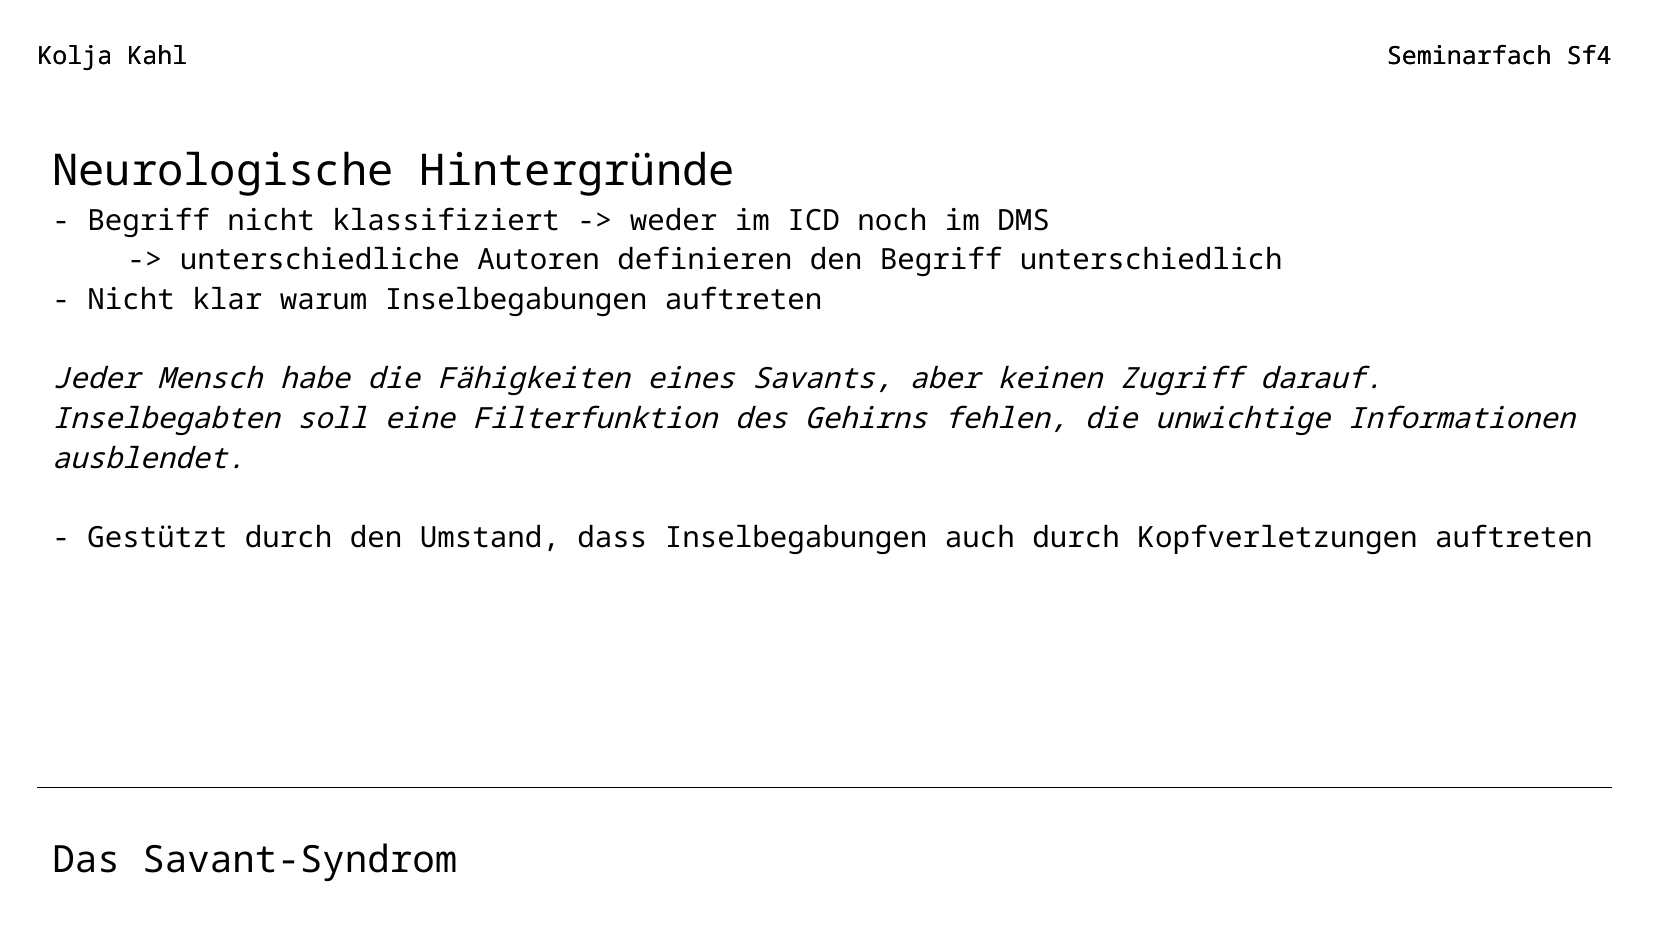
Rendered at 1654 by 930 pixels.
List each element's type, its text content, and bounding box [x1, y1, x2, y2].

title Seminarfach Sf4 [1312, 37, 1612, 76]
text_box Das Savant-Syndrom [37, 825, 526, 930]
text_box Neurologische Hintergründe - Begriff nicht klassifiziert -> weder im ICD noch im DMS -> unterschiedliche Autoren definieren den Begriff unterschiedlich - Nicht klar warum Inselbegabungen auftreten Jeder Mensch habe die Fähigkeiten eines Savants, aber keinen Zugriff darauf. Inselbegabten soll eine Filterfunktion des Gehirns fehlen, die unwichtige Informationen ausblendet. - Gestützt durch den Umstand, dass Inselbegabungen auch durch Kopfverletzungen auftreten [37, 131, 1613, 713]
title Kolja Kahl [37, 37, 225, 76]
